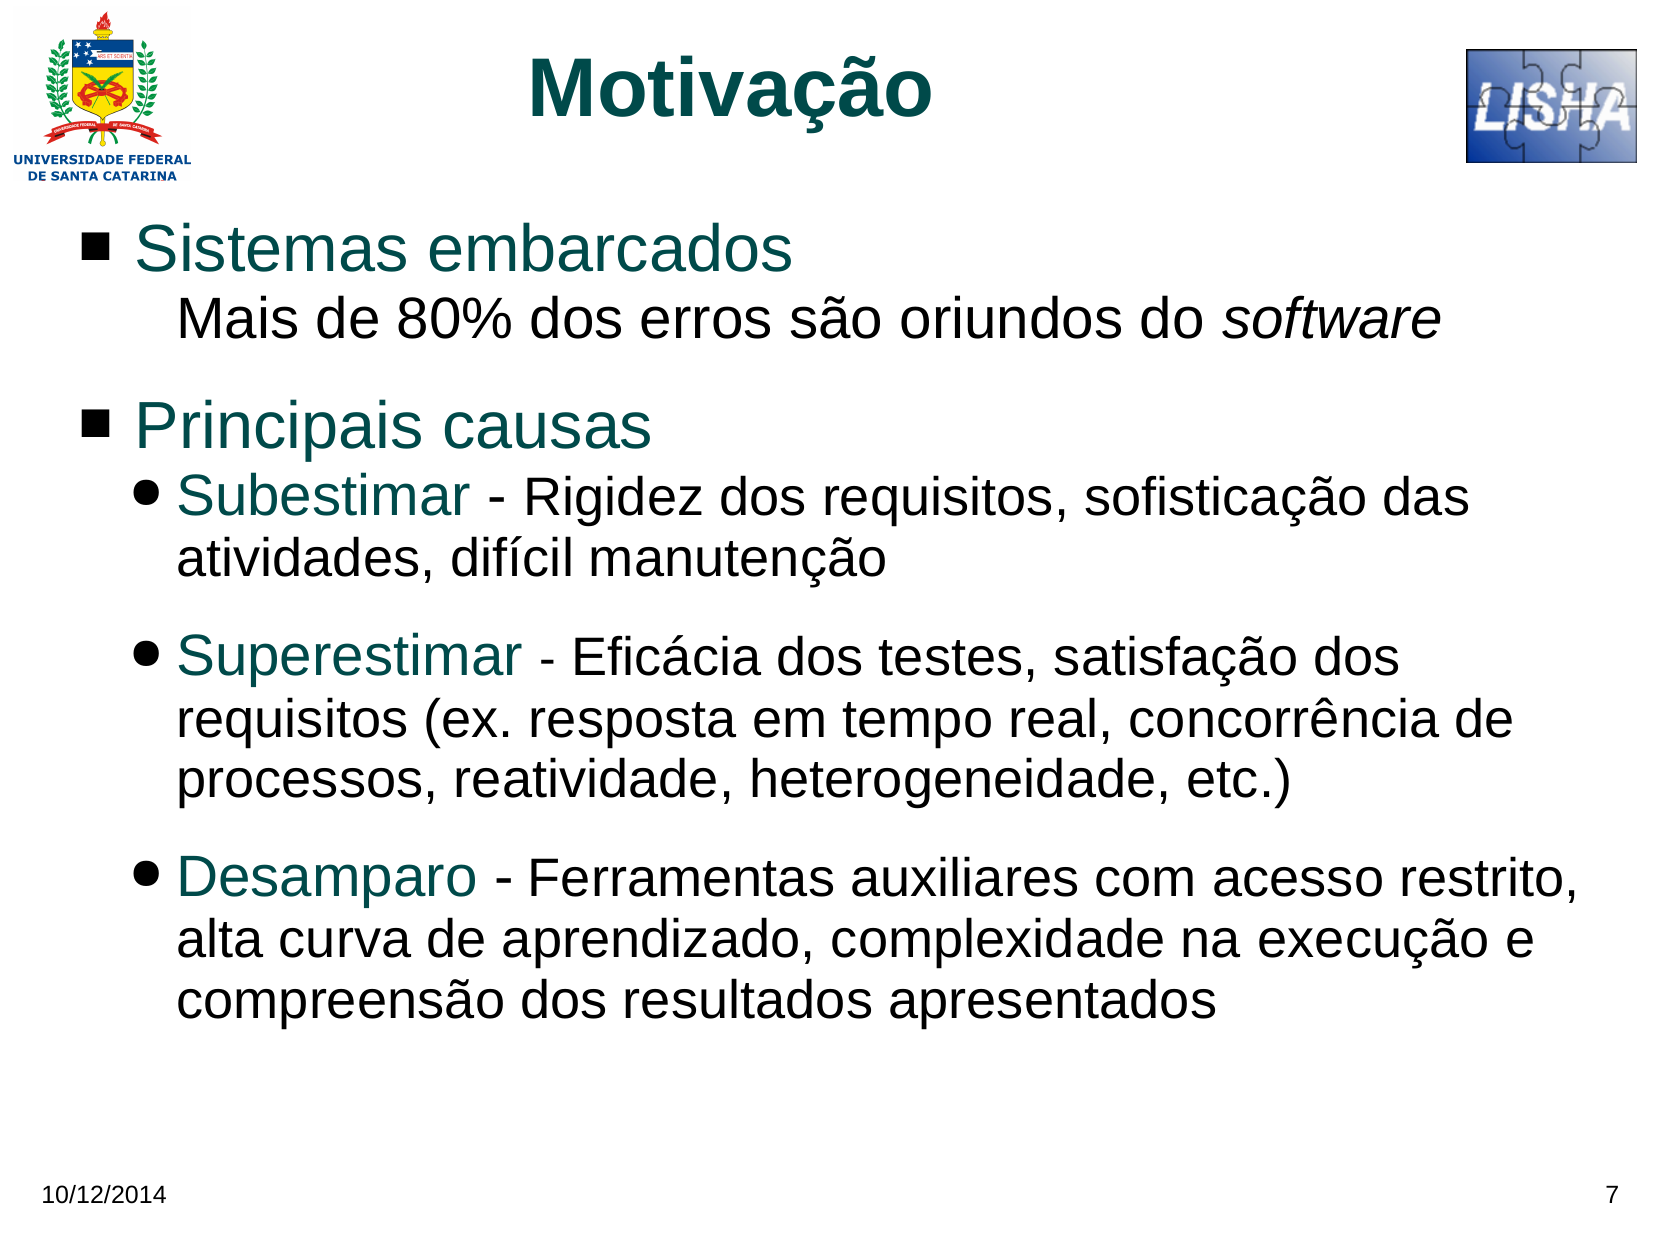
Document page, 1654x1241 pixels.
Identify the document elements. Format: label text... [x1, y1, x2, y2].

list Sistemas embarcados Mais de 80% dos erros são oriundos do software Principais causas Subestimar - Rigidez dos requisitos, sofisticação das atividades, difícil manutenção Superestimar - Eficácia dos testes, satisfação dos requisitos (ex. resposta em tempo real, concorrência de processos, reatividade, heterogeneidade, etc.) Desamparo - Ferramentas auxiliares com acesso restrito, alta curva de aprendizado, complexidade na execução e compreensão dos resultados apresentados [34, 211, 1637, 1149]
picture [13, 6, 191, 181]
picture [1466, 49, 1637, 163]
title Motivação [37, 37, 1426, 151]
